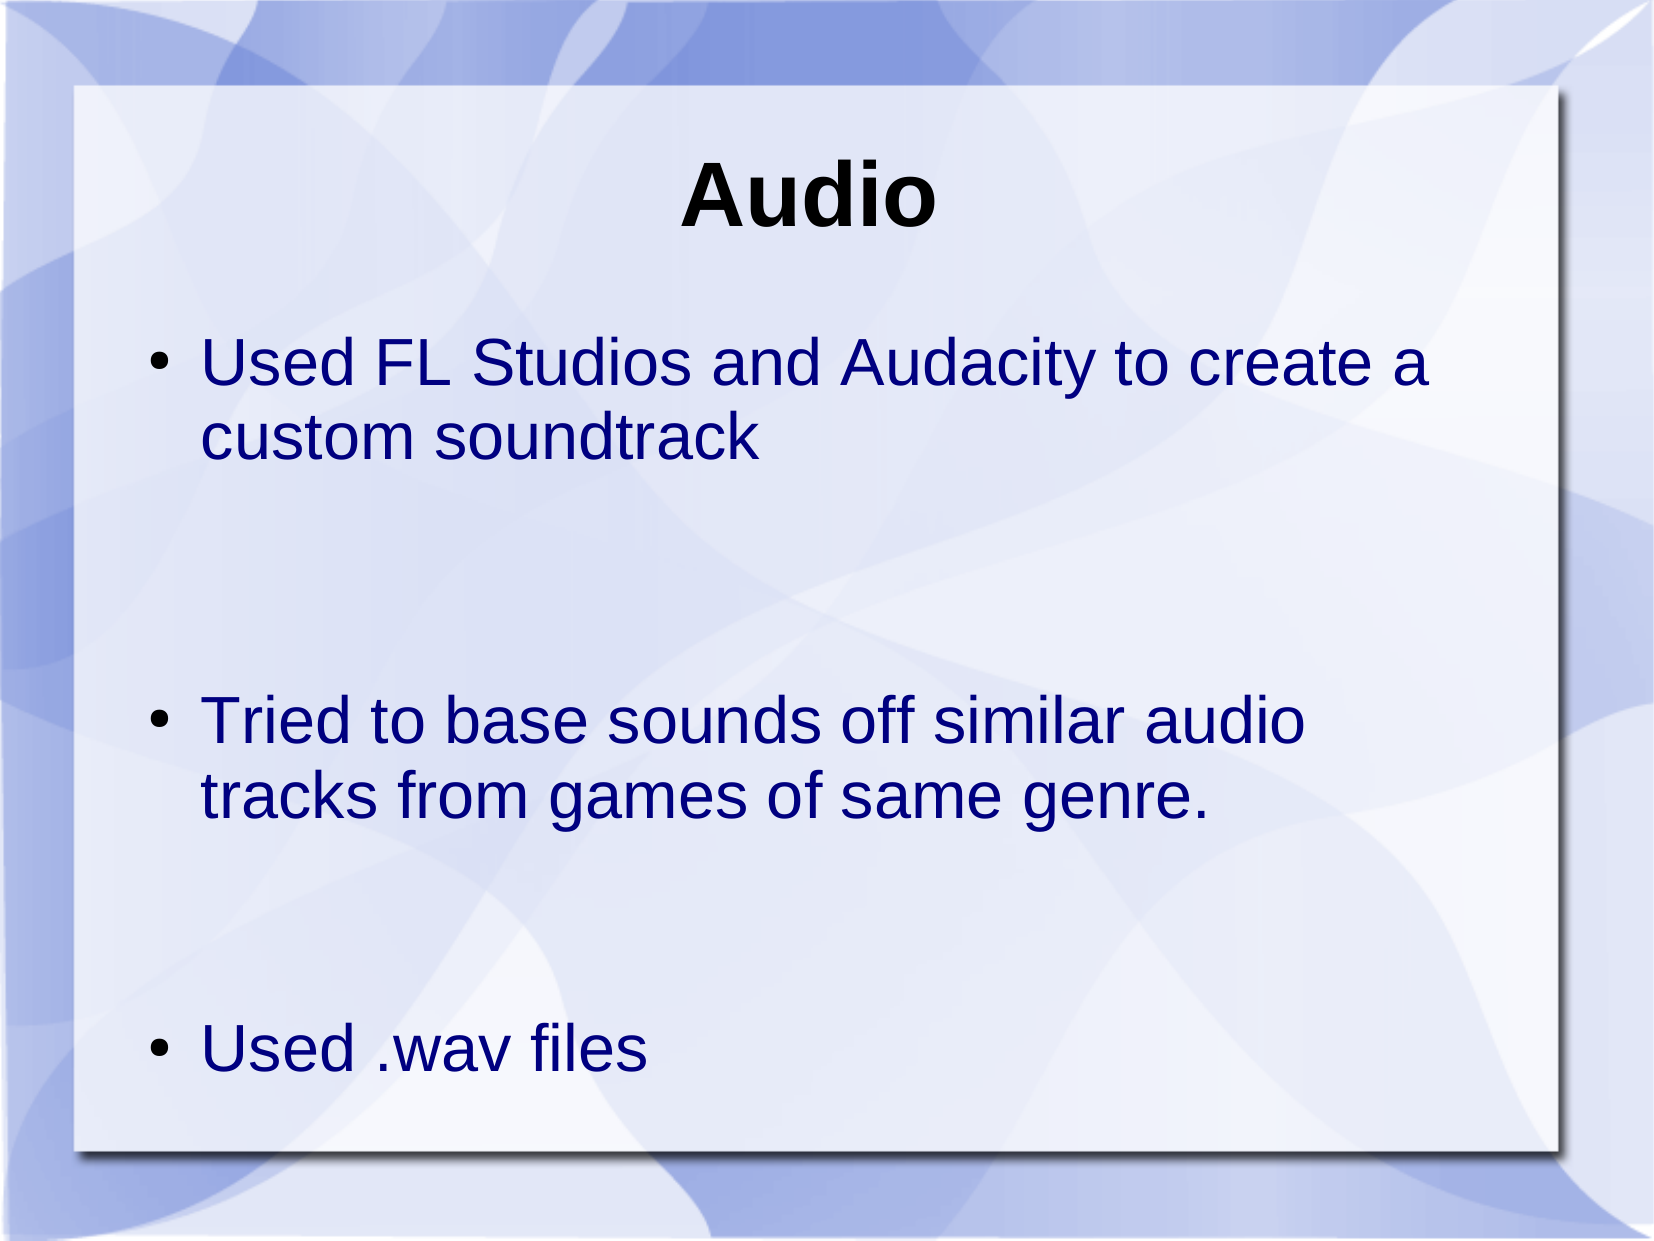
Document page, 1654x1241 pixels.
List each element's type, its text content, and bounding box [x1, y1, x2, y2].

list Used FL Studios and Audacity to create a custom soundtrack Tried to base sounds off similar audio tracks from games of same genre. Used .wav files [129, 324, 1489, 1087]
title Audio [82, 90, 1536, 298]
picture [0, 0, 1654, 1241]
